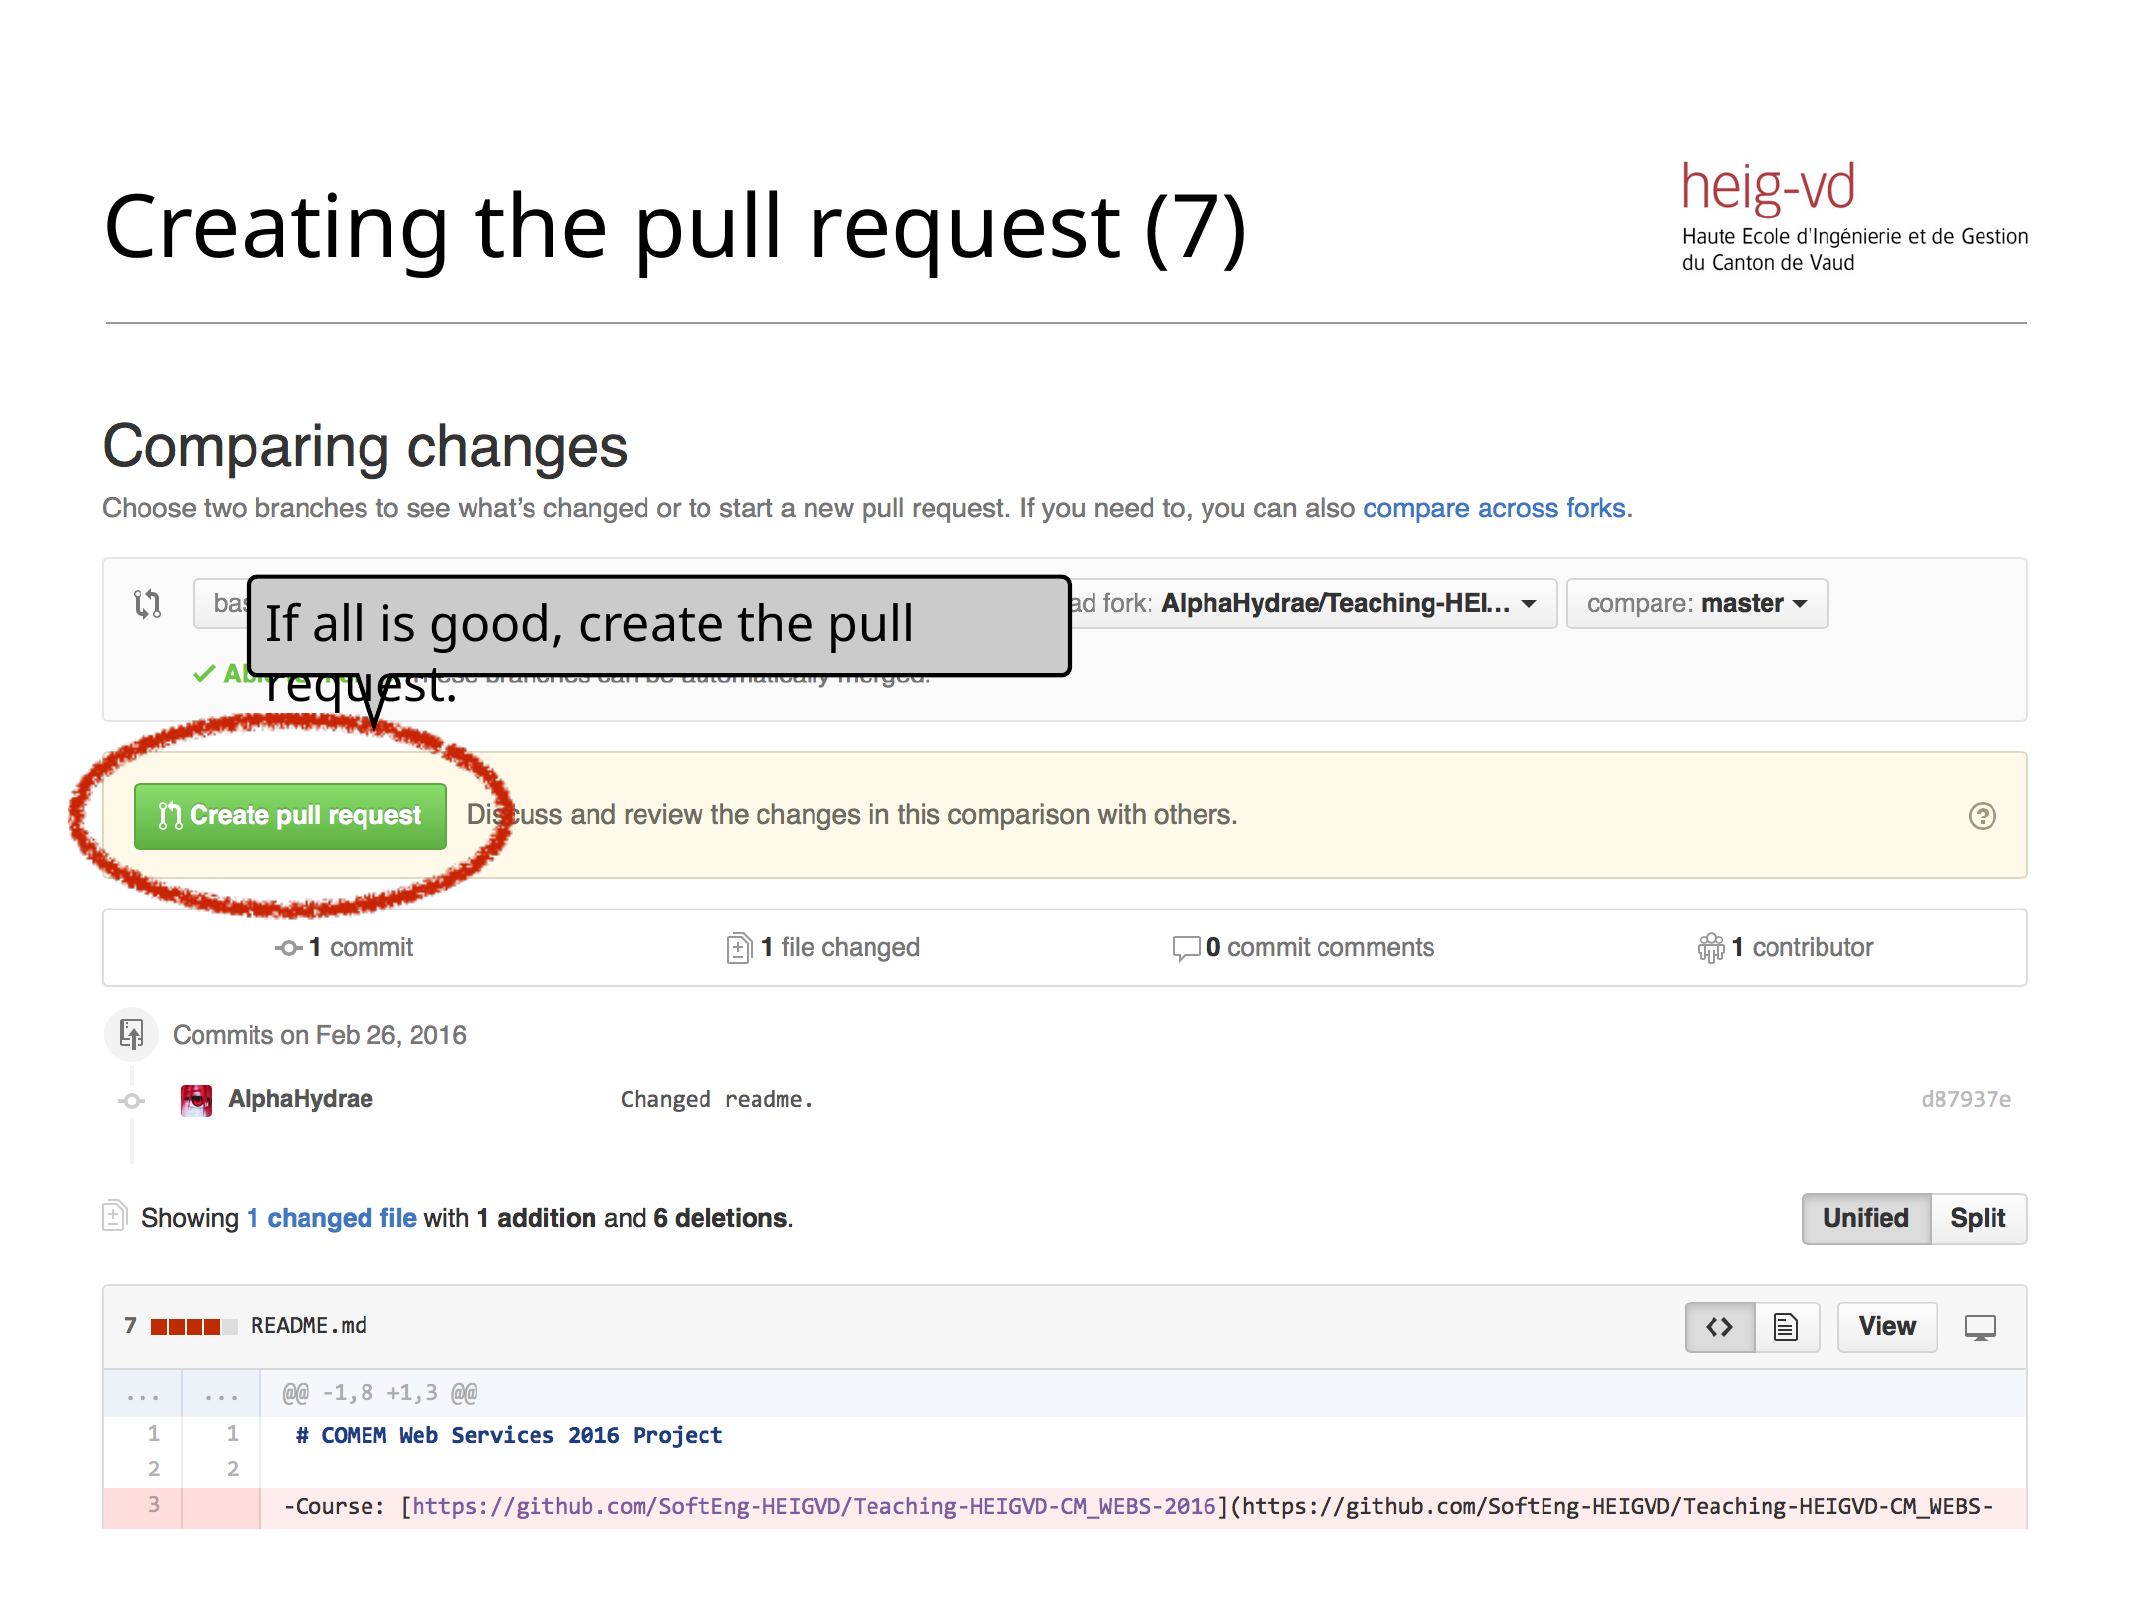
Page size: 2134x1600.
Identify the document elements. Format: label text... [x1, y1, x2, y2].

picture [68, 401, 2049, 1529]
title Creating the pull request (7) [93, 54, 2040, 284]
text_box If all is good, create the pull request. [248, 576, 1070, 726]
